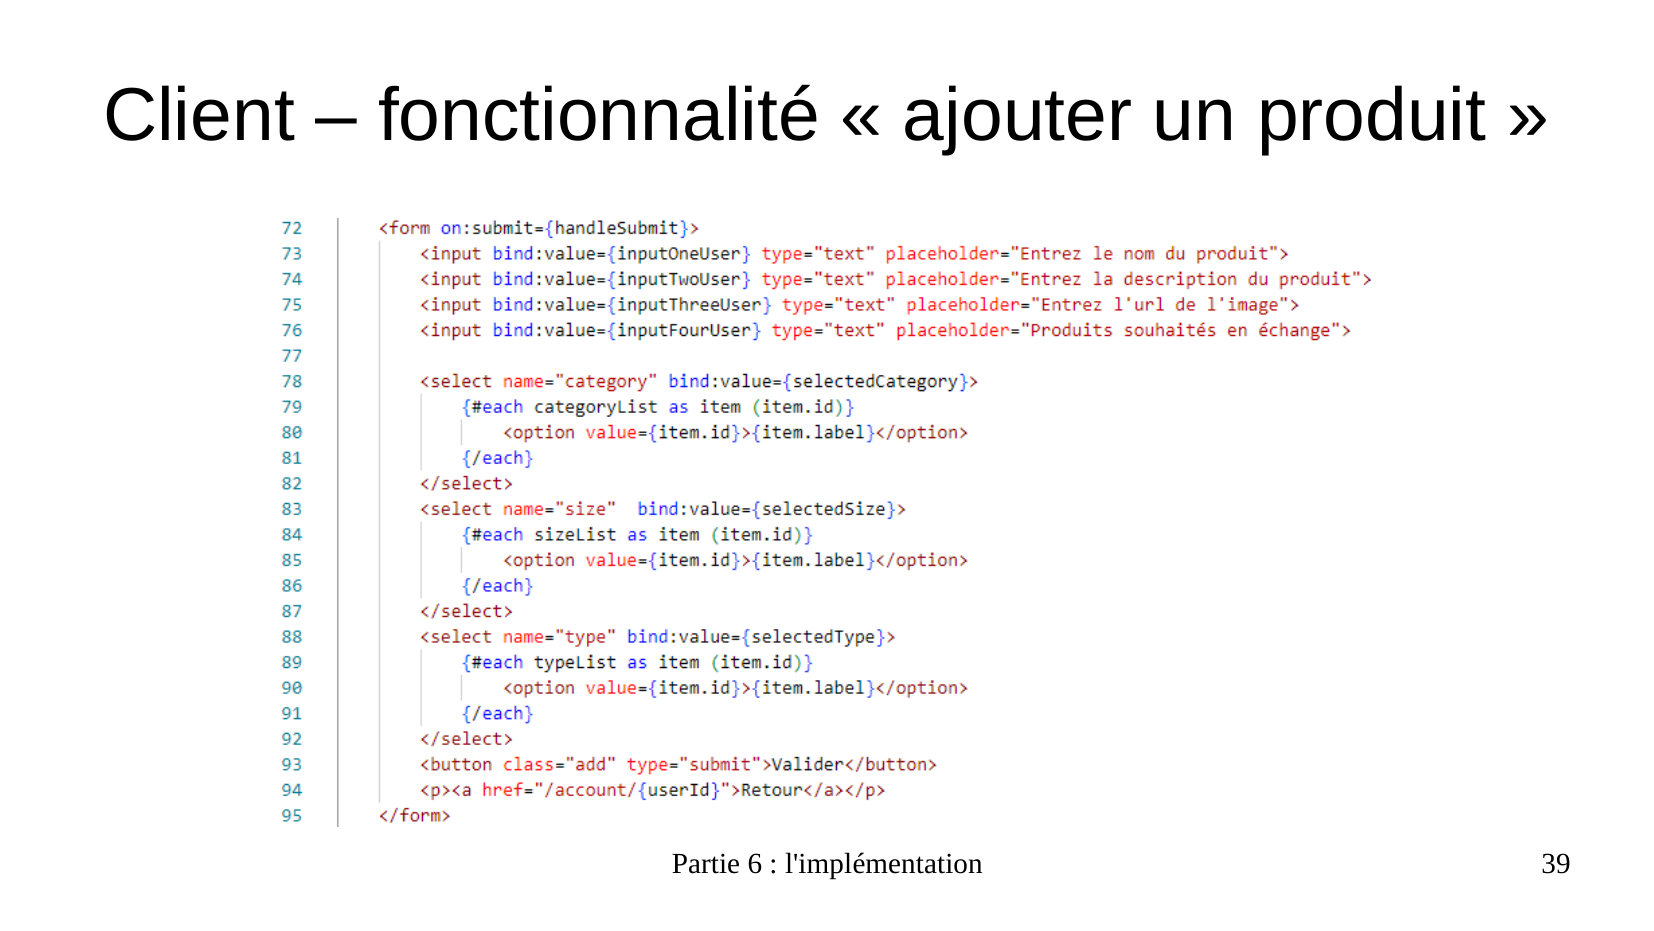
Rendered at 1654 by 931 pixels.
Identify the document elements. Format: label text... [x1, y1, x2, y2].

picture [258, 218, 1418, 827]
title Client – fonctionnalité « ajouter un produit » [82, 37, 1571, 193]
